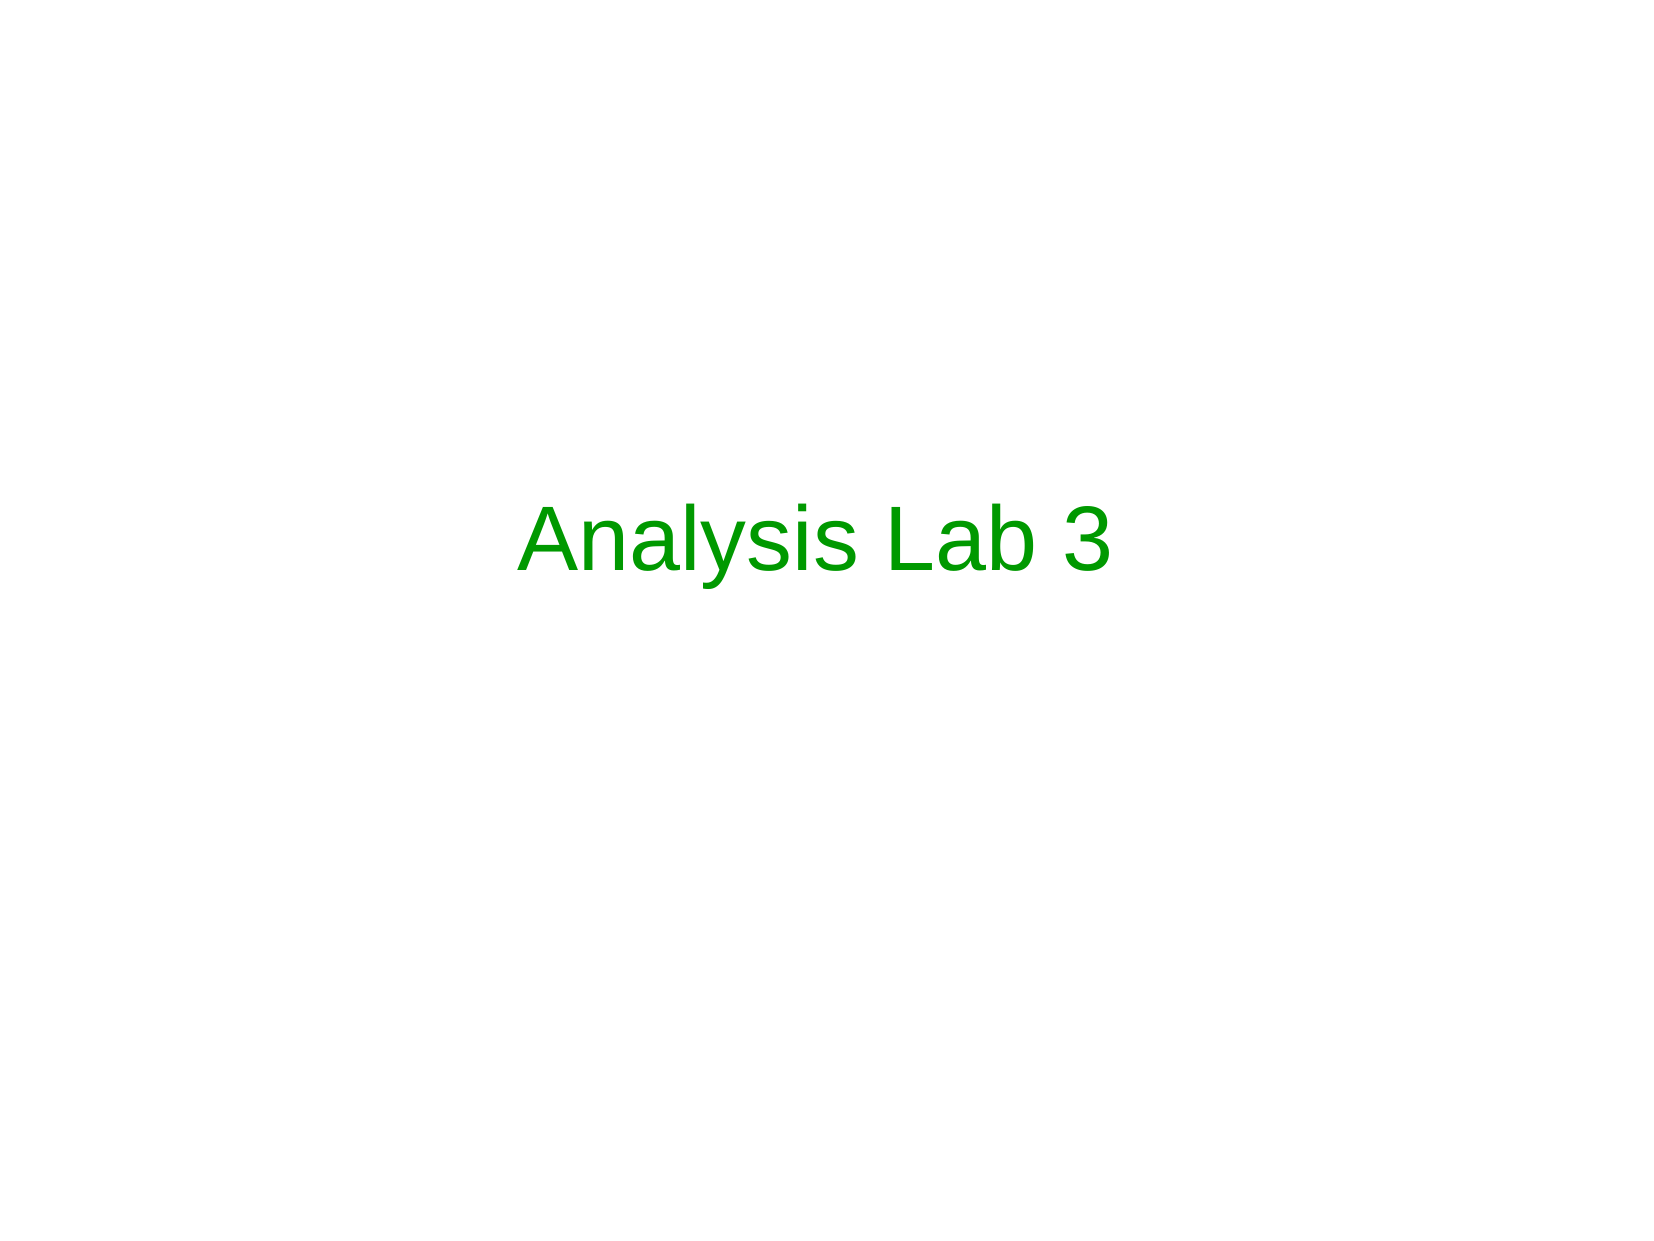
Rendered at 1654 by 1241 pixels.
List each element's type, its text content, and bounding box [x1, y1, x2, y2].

title Analysis Lab 3 [71, 435, 1561, 643]
